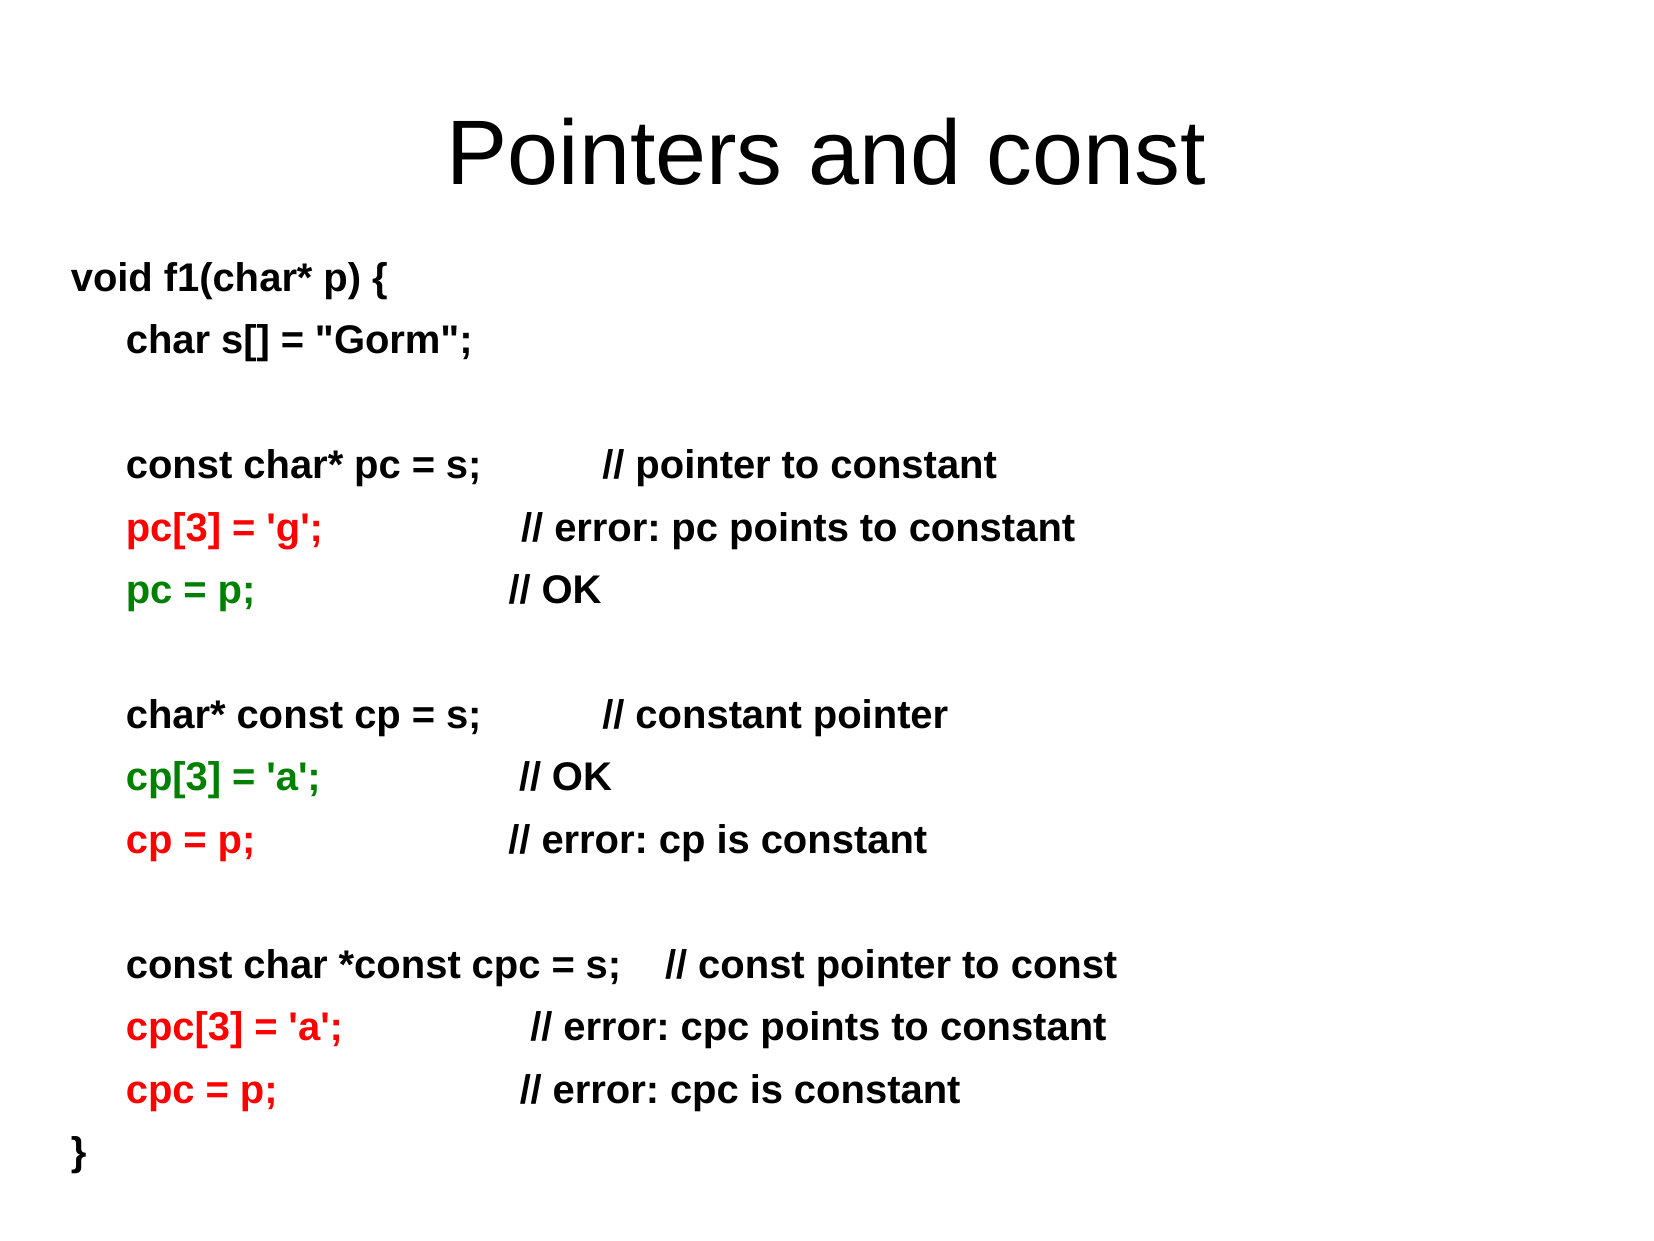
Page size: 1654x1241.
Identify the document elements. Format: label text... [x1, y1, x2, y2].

list void f1(char* p) { char s[] = "Gorm"; const char* pc = s; // pointer to constant pc[3] = 'g'; // error: pc points to constant pc = p; // OK char* const cp = s; // constant pointer cp[3] = 'a'; // OK cp = p; // error: cp is constant const char *const cpc = s; // const pointer to const cpc[3] = 'a'; // error: cpc points to constant cpc = p; // error: cpc is constant } [70, 254, 1559, 1193]
title Pointers and const [82, 49, 1571, 257]
